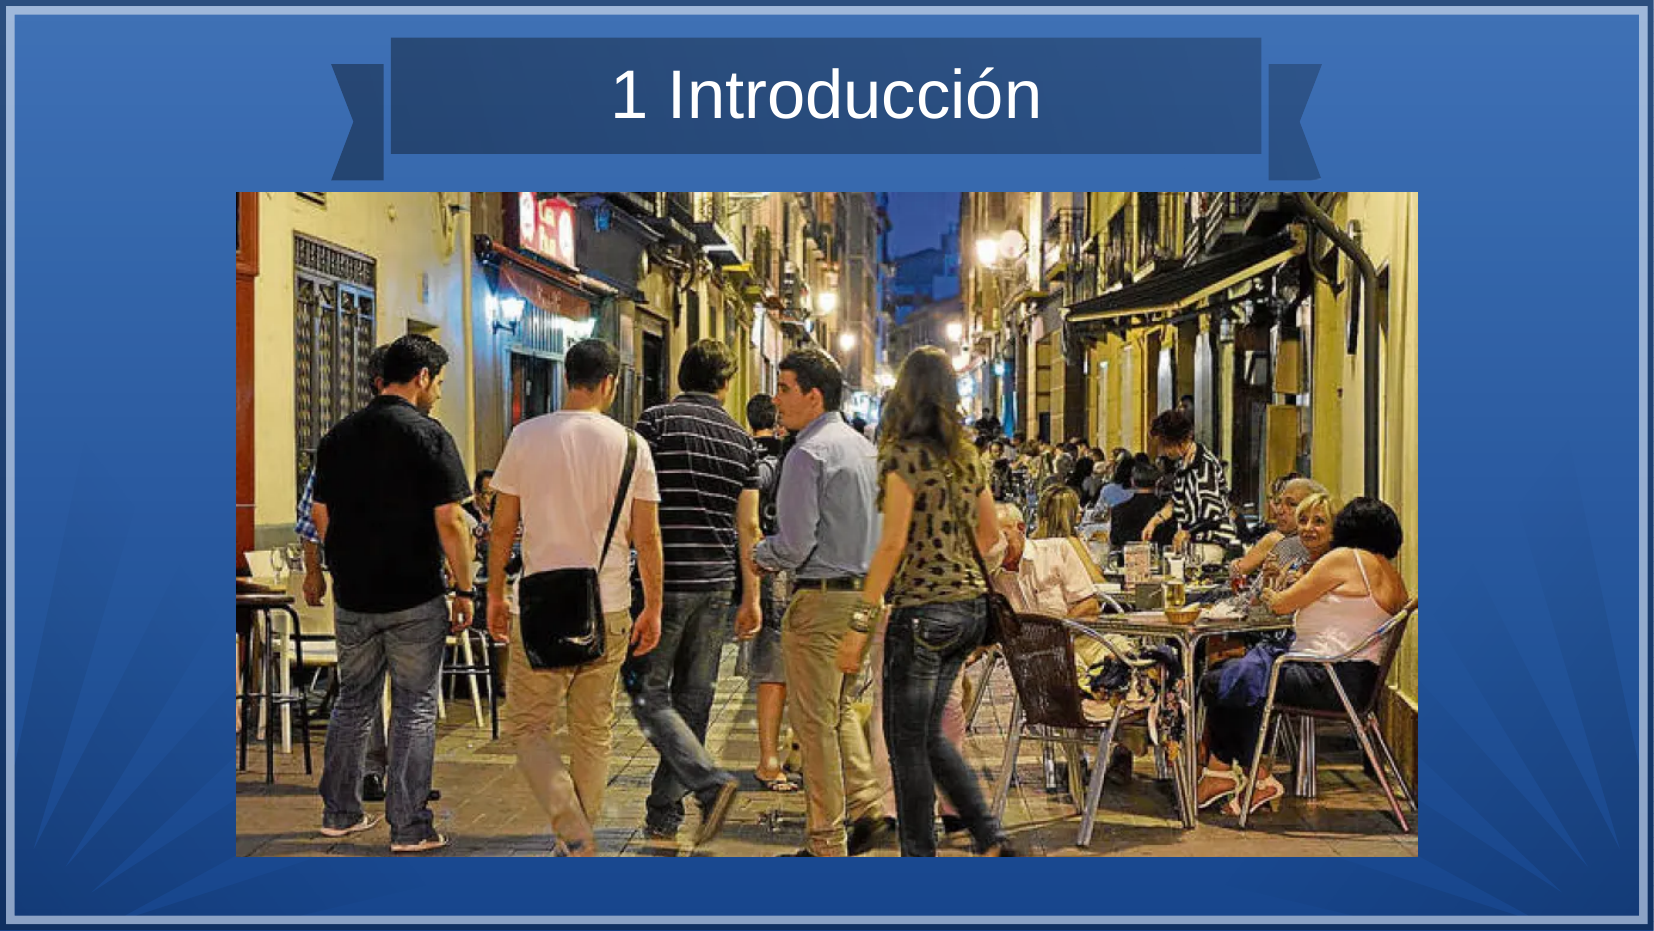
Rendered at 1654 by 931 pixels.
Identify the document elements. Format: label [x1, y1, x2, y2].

picture [236, 2, 1418, 931]
